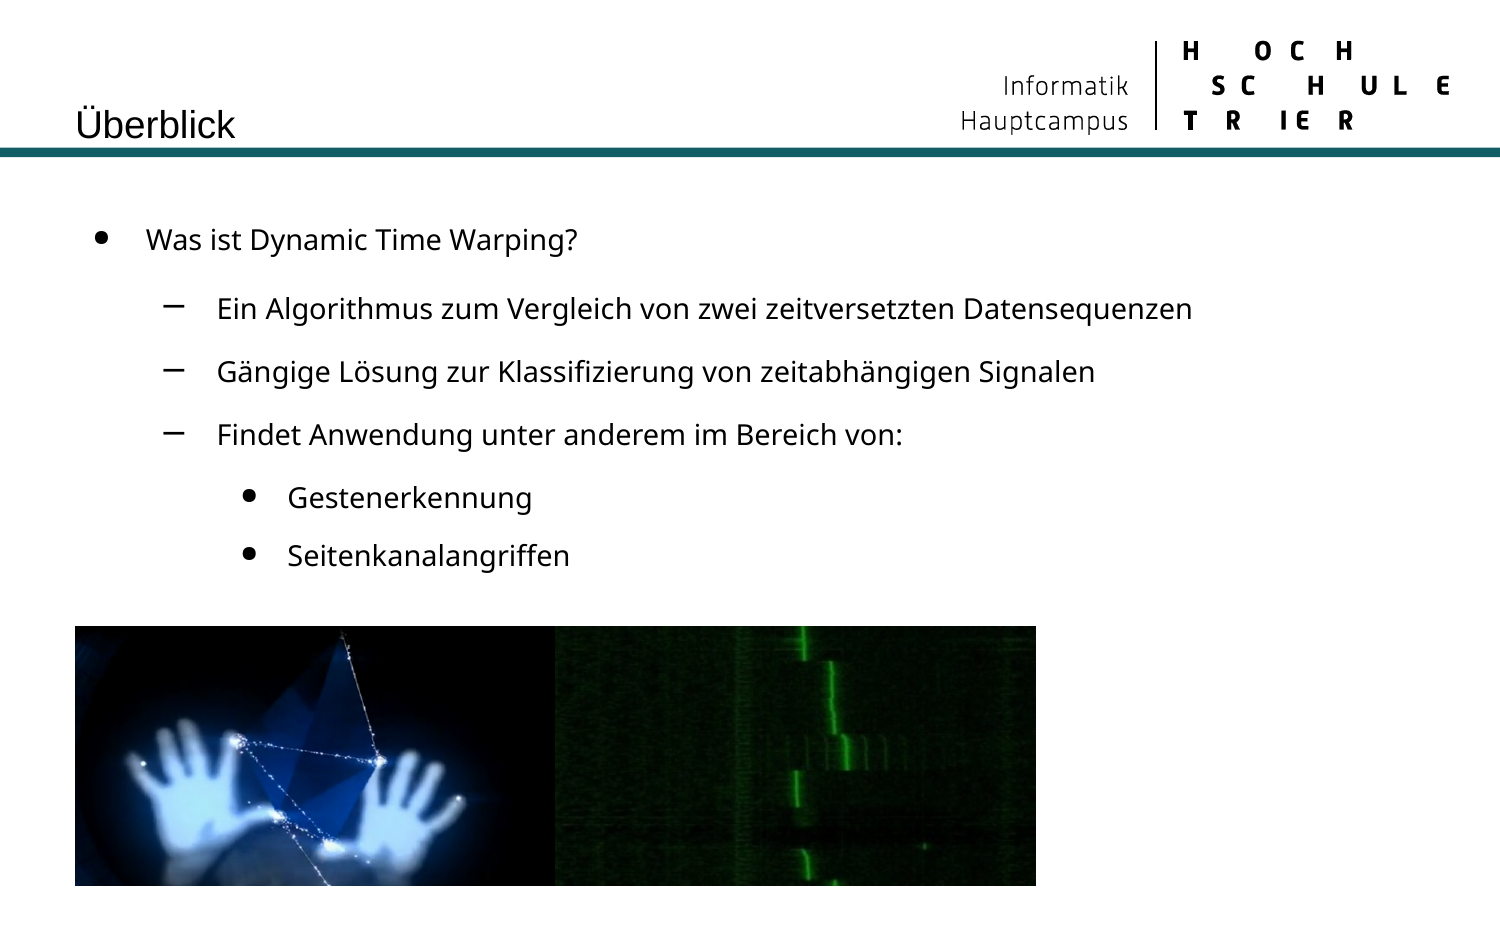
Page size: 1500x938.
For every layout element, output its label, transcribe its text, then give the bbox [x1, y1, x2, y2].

list Was ist Dynamic Time Warping? Ein Algorithmus zum Vergleich von zwei zeitversetzten Datensequenzen Gängige Lösung zur Klassifizierung von zeitabhängigen Signalen Findet Anwendung unter anderem im Bereich von: Gestenerkennung Seitenkanalangriffen [75, 219, 1425, 603]
title Überblick [75, 37, 1425, 194]
picture [75, 626, 1036, 886]
